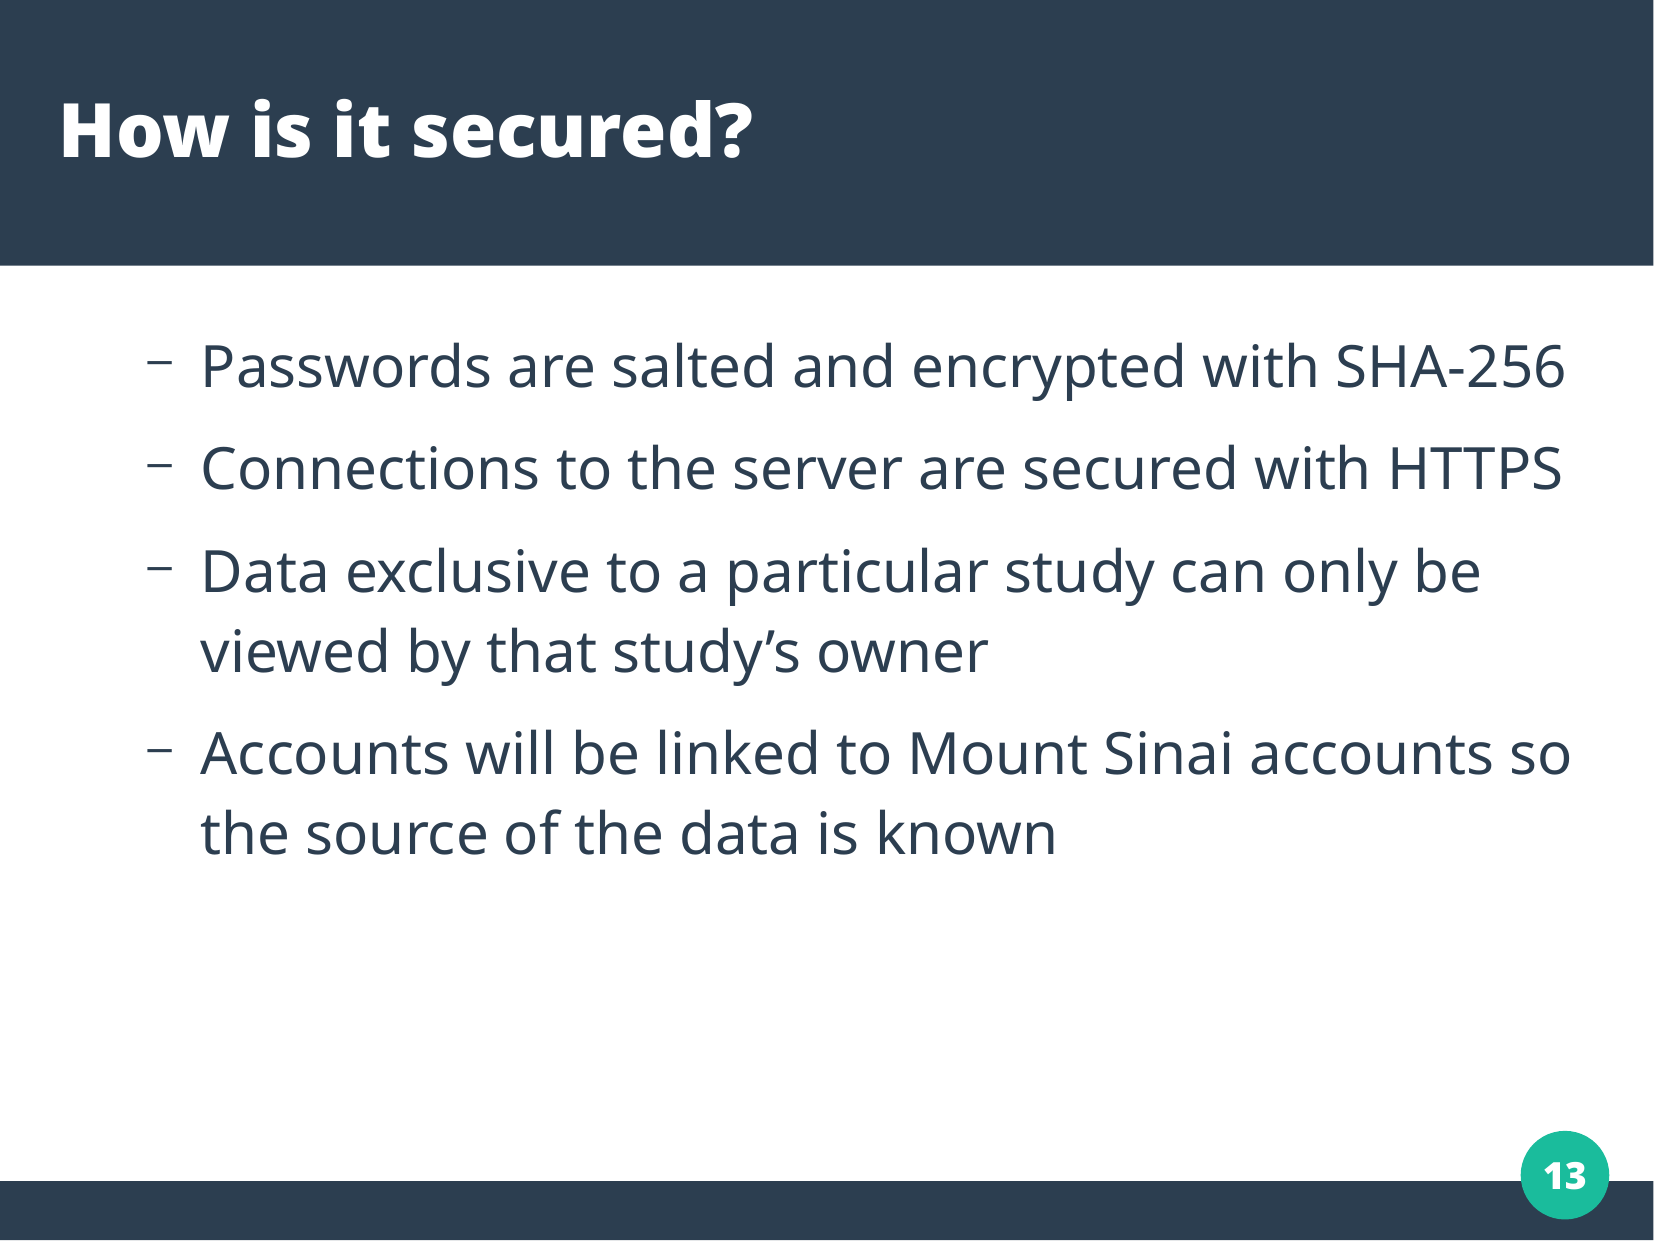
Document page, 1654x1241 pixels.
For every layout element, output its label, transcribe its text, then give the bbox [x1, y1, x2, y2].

title How is it secured? [59, 49, 1595, 207]
list Passwords are salted and encrypted with SHA-256 Connections to the server are secured with HTTPS Data exclusive to a particular study can only be viewed by that study’s owner Accounts will be linked to Mount Sinai accounts so the source of the data is known [59, 324, 1595, 1152]
